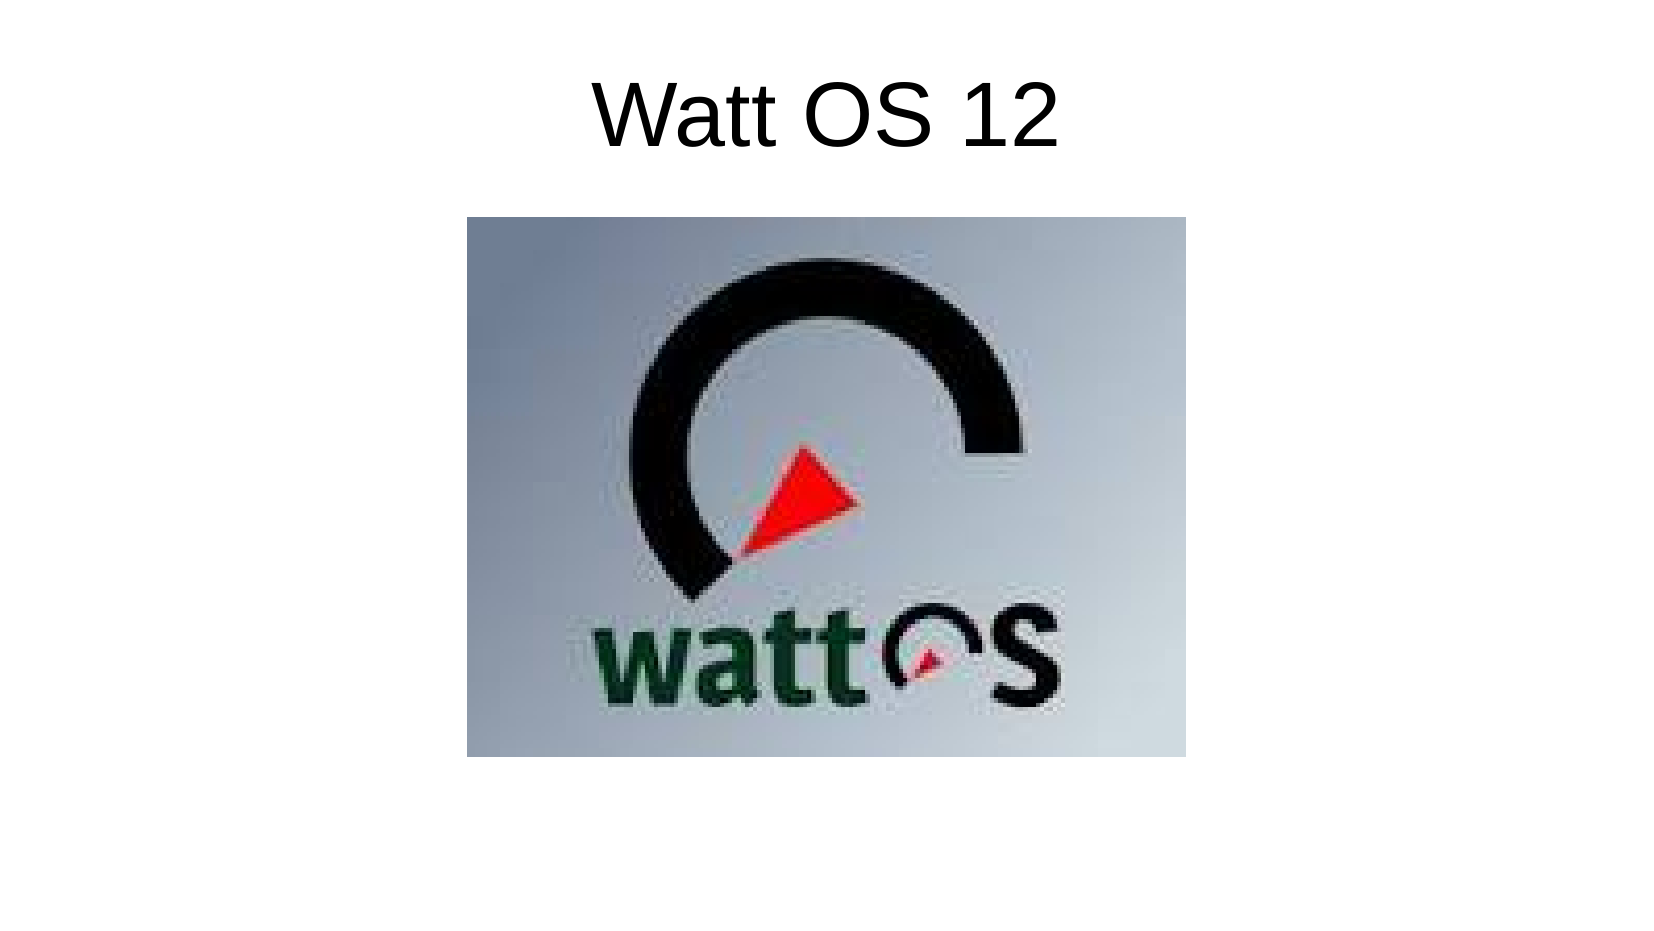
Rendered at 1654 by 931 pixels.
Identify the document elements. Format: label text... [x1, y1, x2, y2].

title Watt OS 12 [82, 37, 1571, 193]
text_box [82, 217, 1571, 758]
